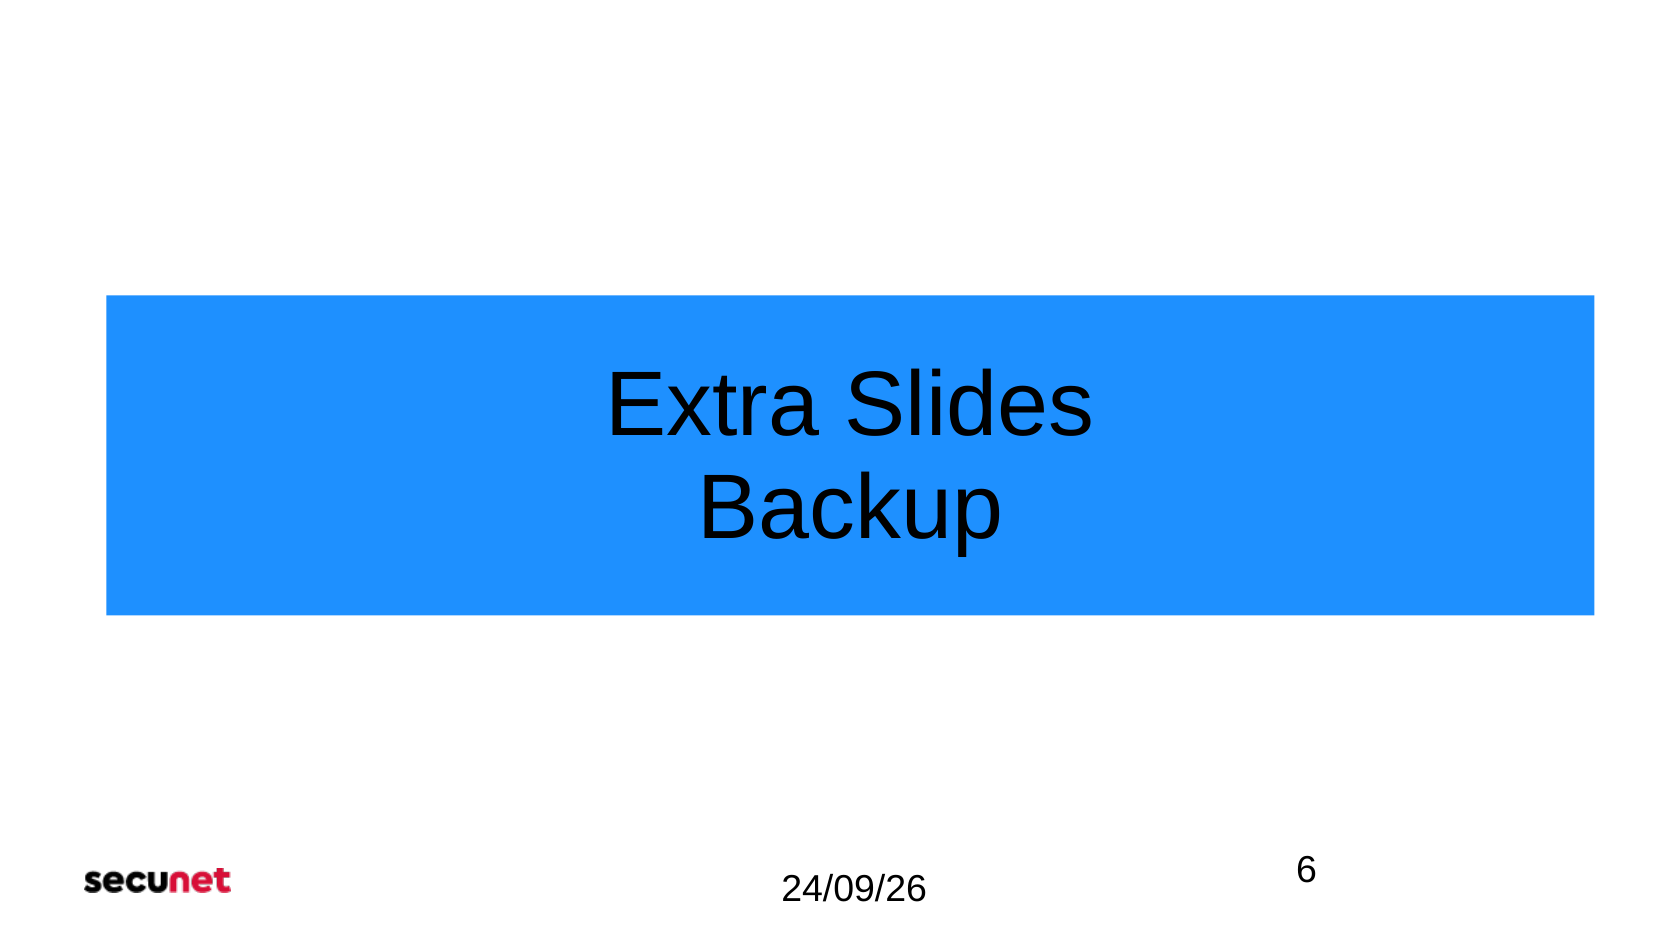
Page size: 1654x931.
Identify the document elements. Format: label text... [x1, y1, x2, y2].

title Extra Slides Backup [106, 295, 1595, 616]
picture [84, 868, 231, 893]
